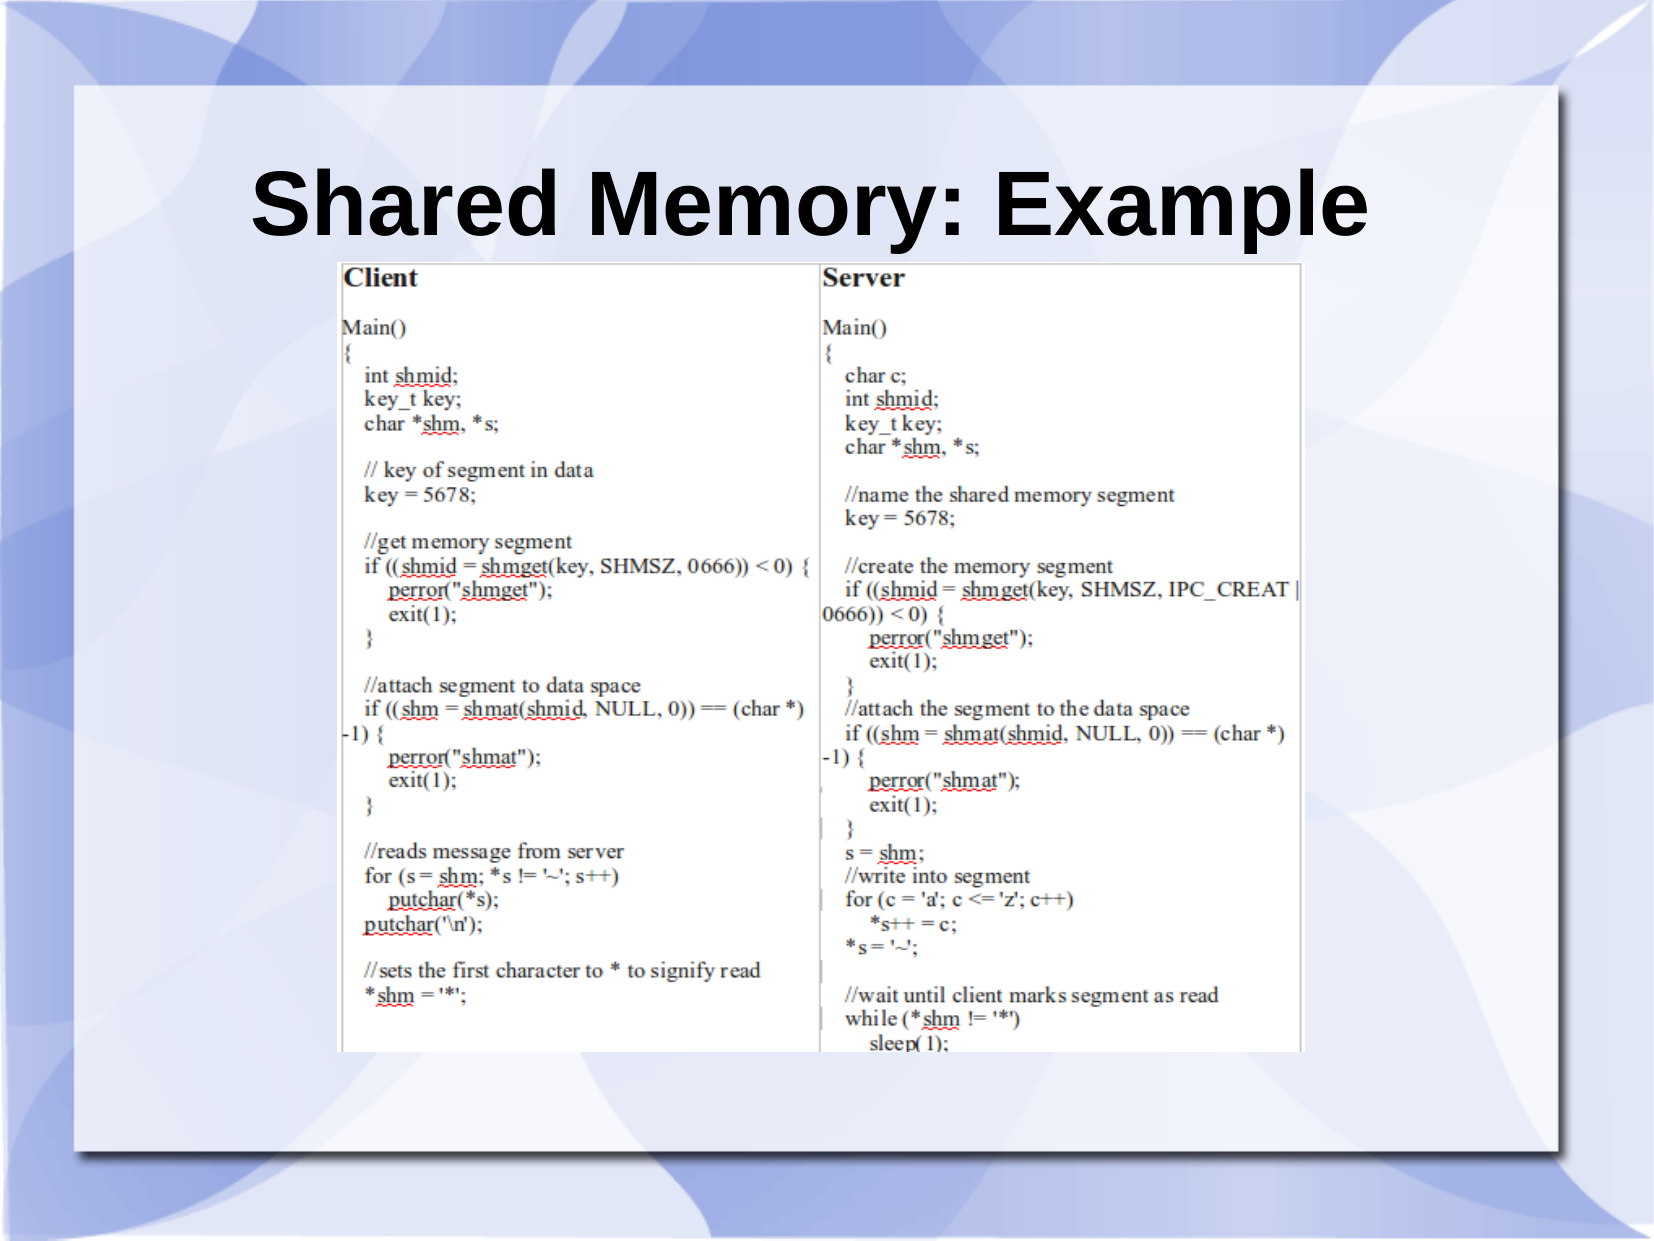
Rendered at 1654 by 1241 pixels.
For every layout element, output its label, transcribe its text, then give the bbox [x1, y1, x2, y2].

picture [0, 0, 1654, 1241]
title Shared Memory: Example [84, 107, 1538, 301]
